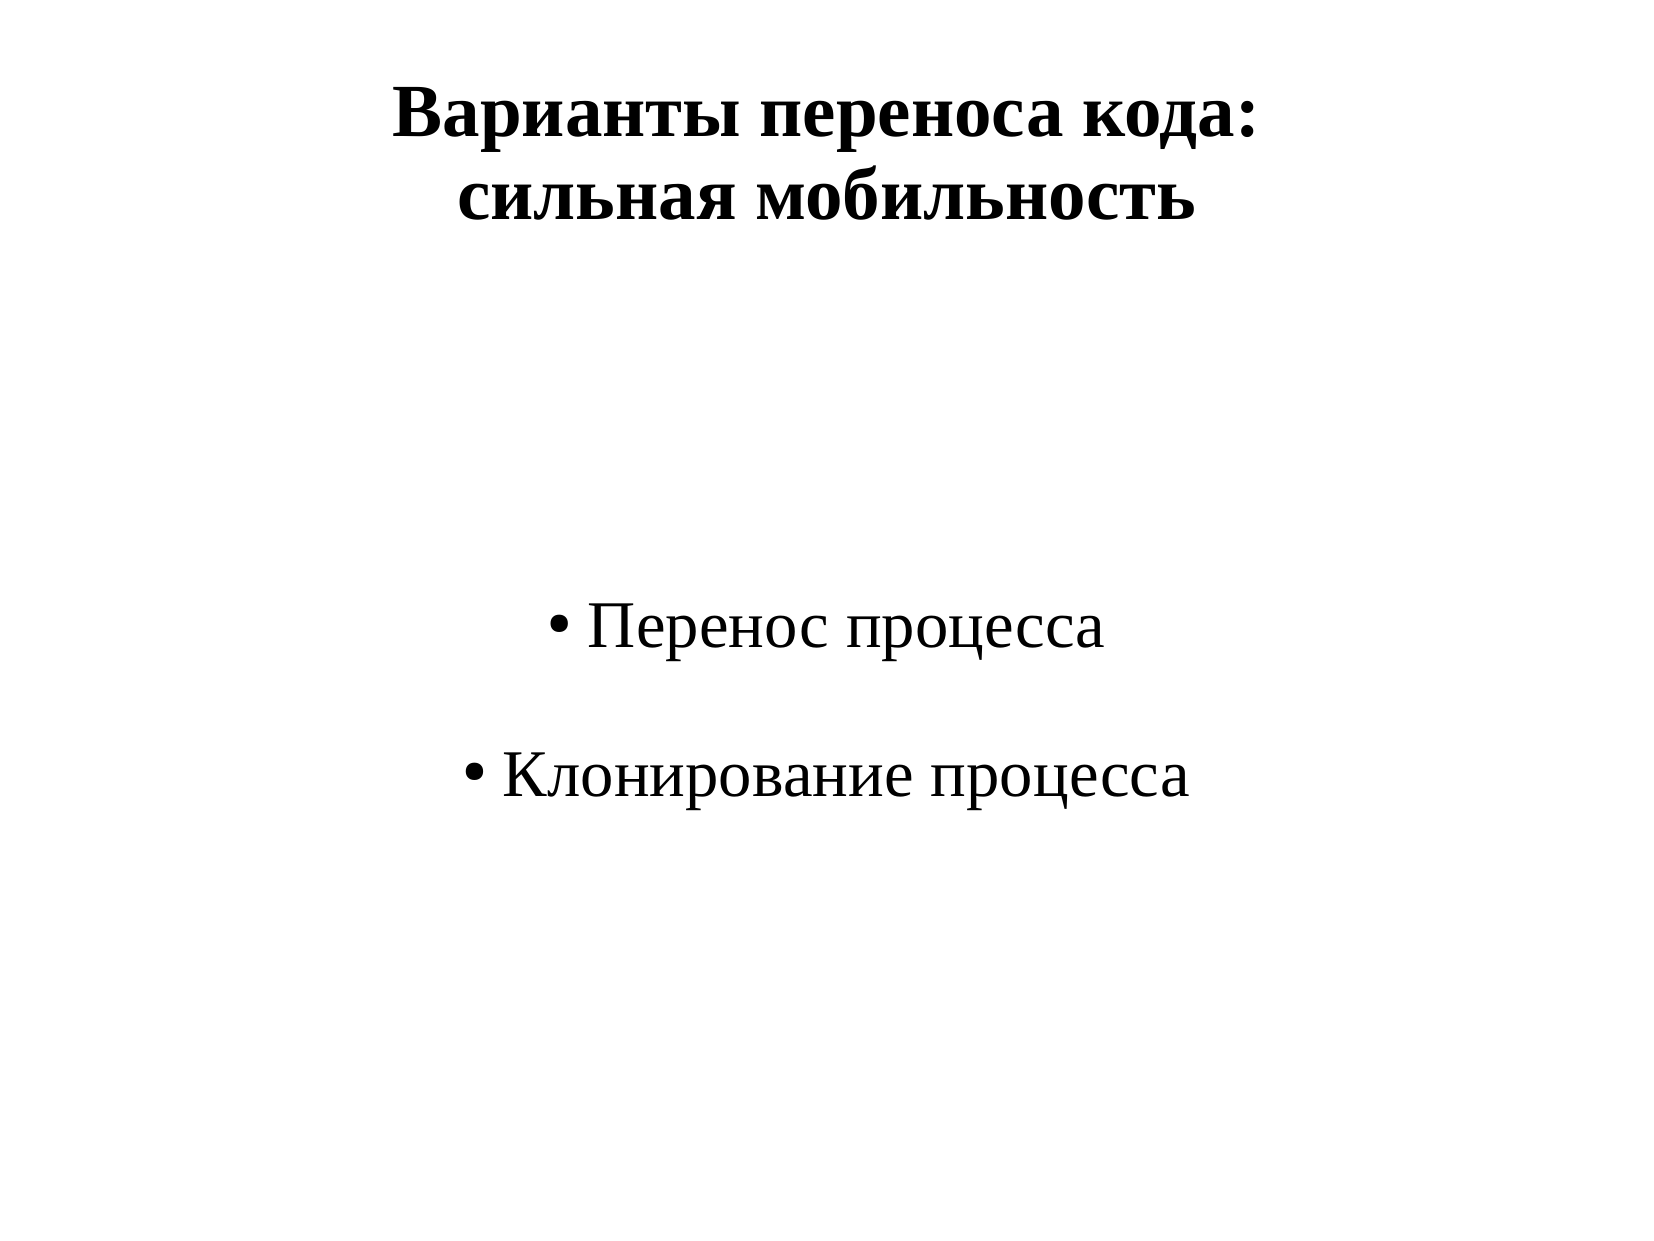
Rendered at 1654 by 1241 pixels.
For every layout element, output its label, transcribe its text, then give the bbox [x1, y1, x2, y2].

title Варианты переноса кода: сильная мобильность [82, 56, 1571, 250]
subtitle Перенос процесса Клонирование процесса [82, 297, 1571, 1102]
